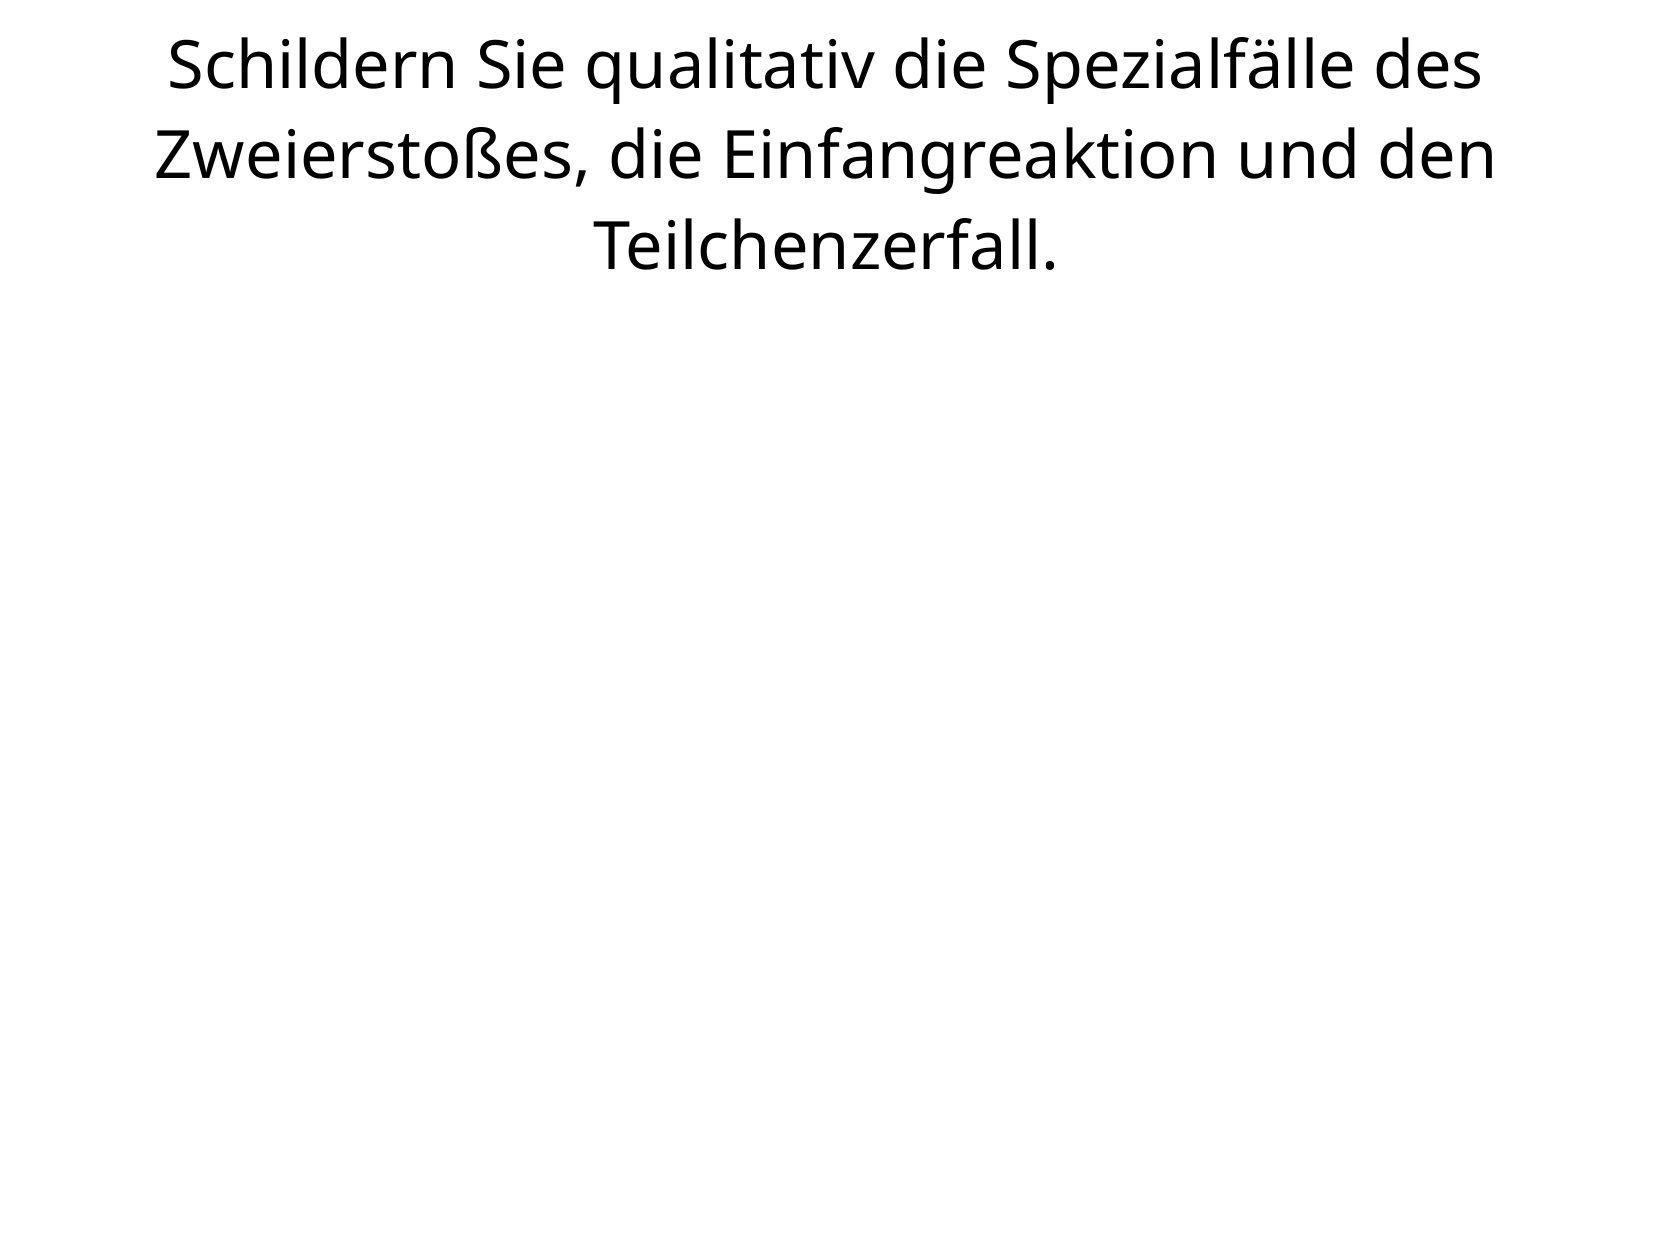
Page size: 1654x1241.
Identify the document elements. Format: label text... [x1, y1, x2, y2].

title Schildern Sie qualitativ die Spezialfälle des Zweierstoßes, die Einfangreaktion und den Teilchenzerfall. [82, 20, 1571, 286]
